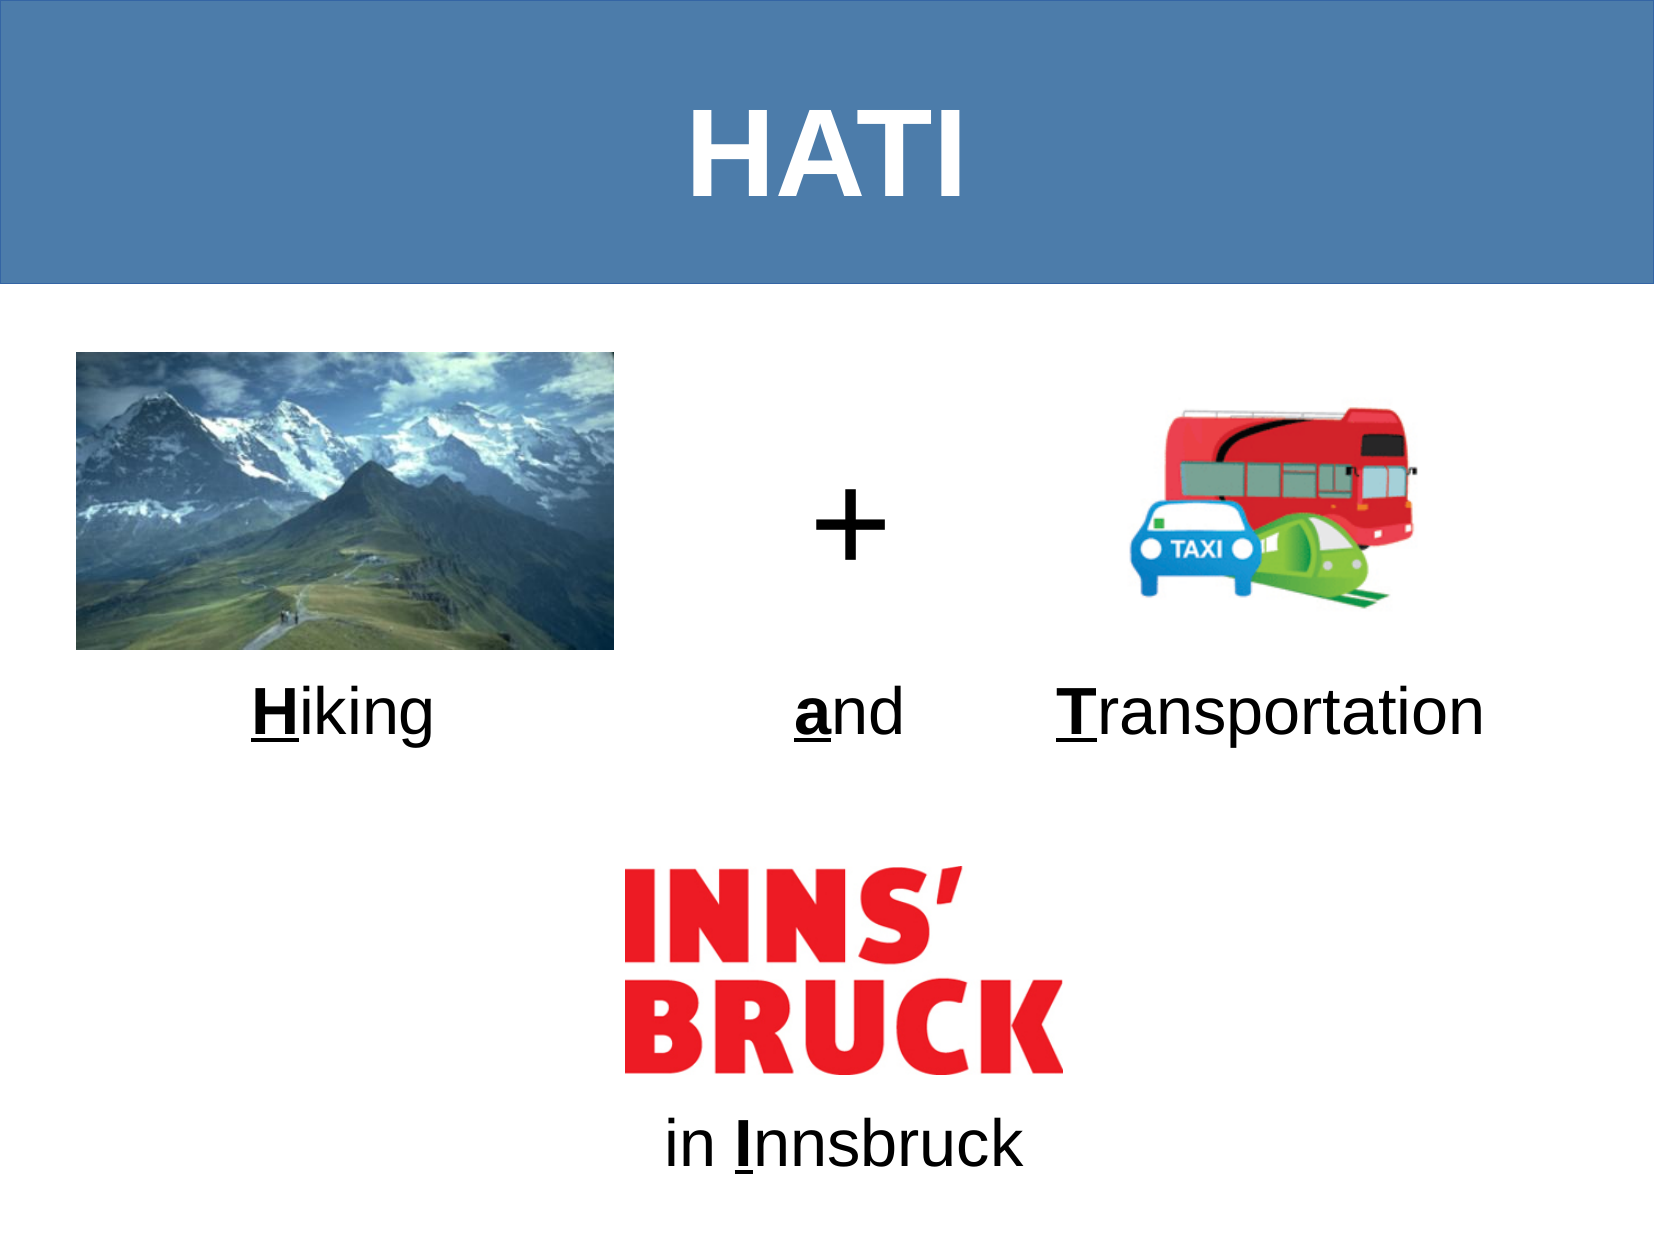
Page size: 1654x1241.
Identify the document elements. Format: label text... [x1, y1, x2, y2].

text_box + [794, 413, 921, 634]
picture [1116, 348, 1430, 662]
text_box Transportation [1041, 666, 1503, 756]
title HATI [82, 49, 1571, 257]
text_box Hiking [236, 666, 452, 756]
text_box [0, 0, 1654, 284]
picture [76, 352, 614, 650]
text_box in Innsbruck [649, 1098, 1041, 1189]
text_box and [779, 666, 921, 756]
picture [625, 866, 1063, 1075]
